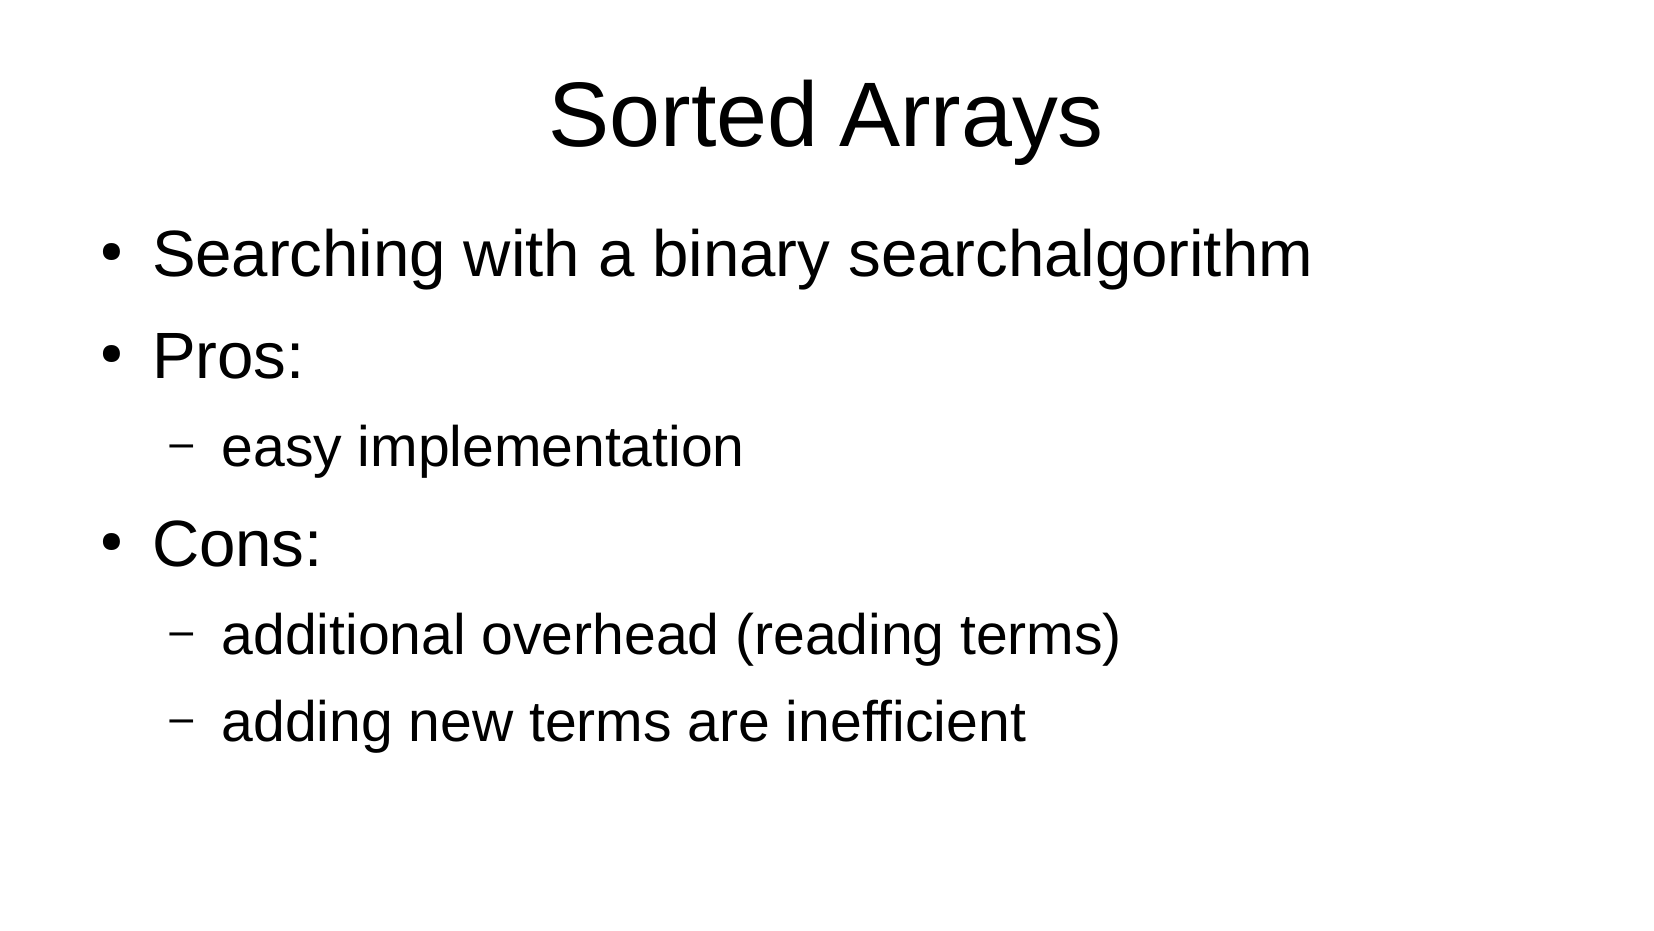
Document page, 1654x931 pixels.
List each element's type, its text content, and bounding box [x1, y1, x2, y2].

list Searching with a binary searchalgorithm Pros: easy implementation Cons: additional overhead (reading terms) adding new terms are inefficient [82, 217, 1571, 758]
title Sorted Arrays [82, 37, 1571, 193]
